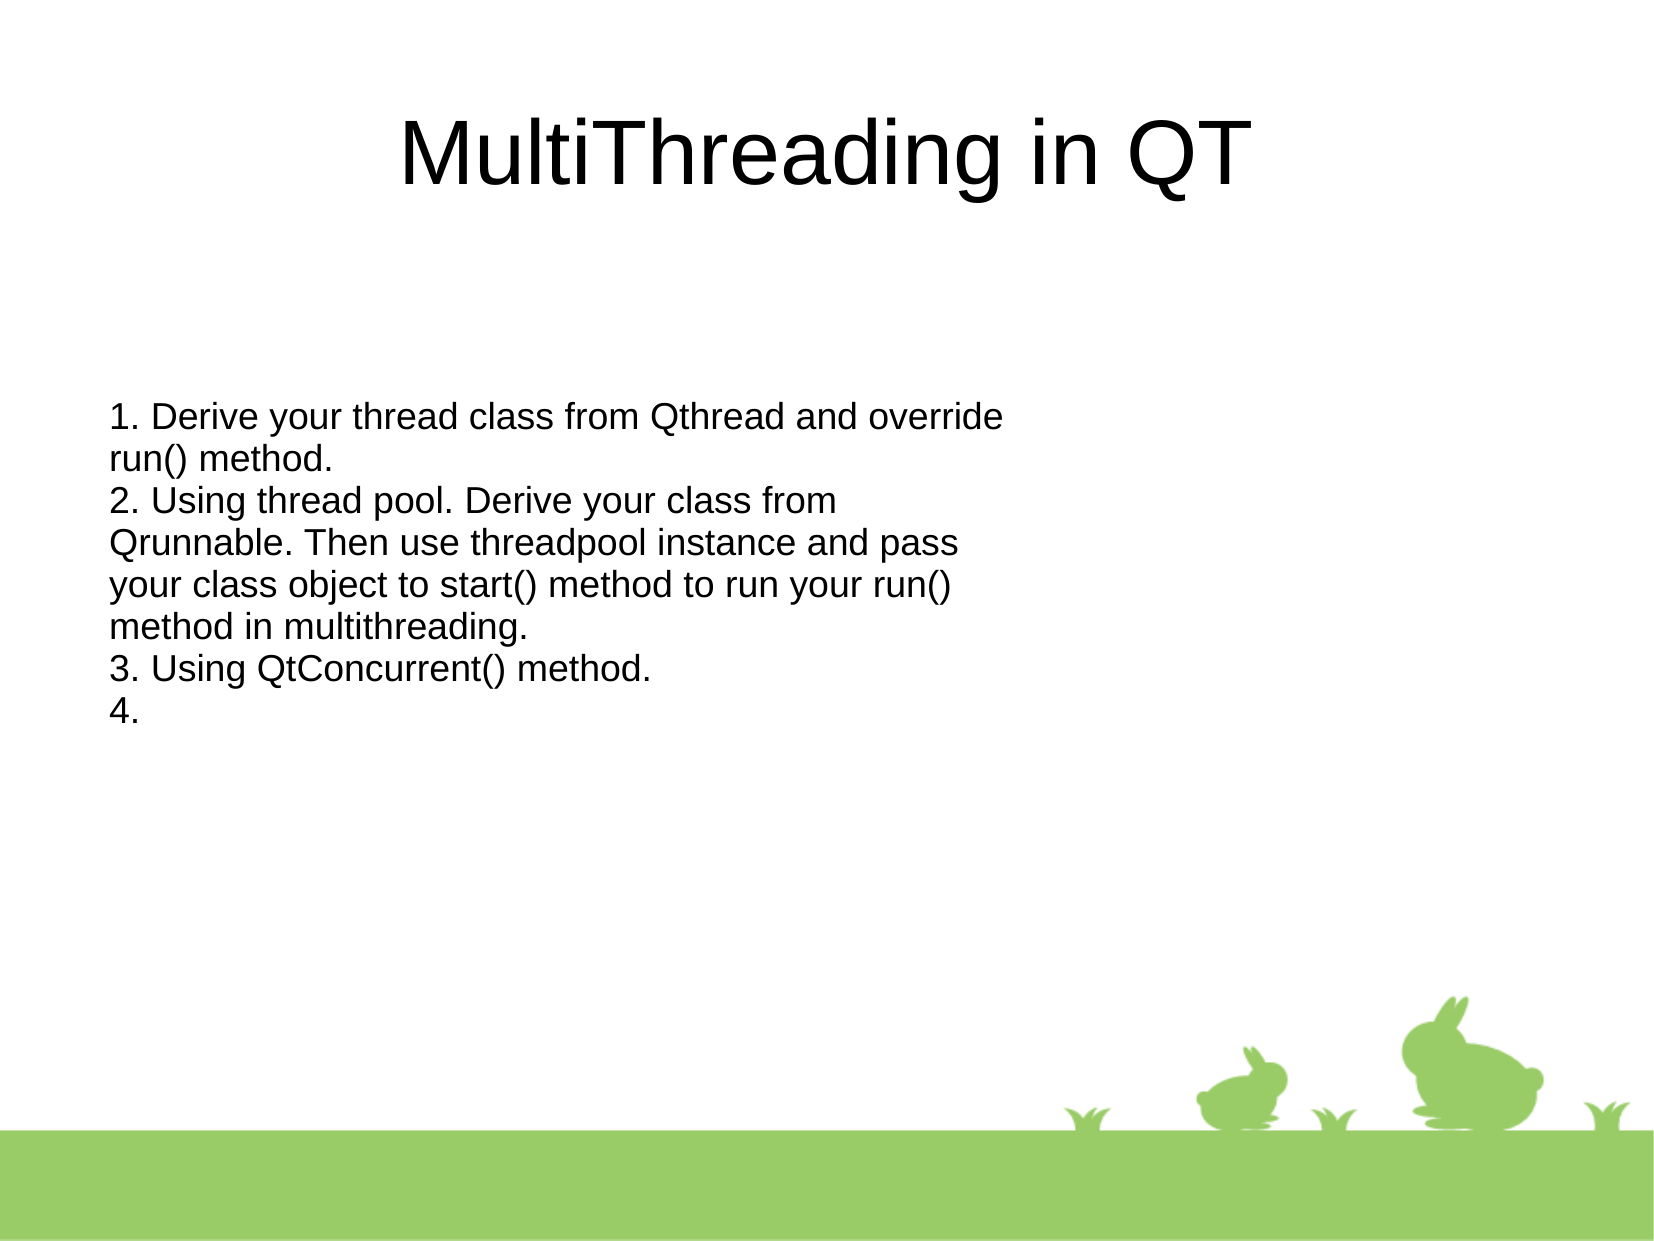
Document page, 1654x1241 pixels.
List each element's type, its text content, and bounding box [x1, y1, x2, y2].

picture [0, 0, 1654, 1241]
text_box 1. Derive your thread class from Qthread and override run() method. 2. Using thread pool. Derive your class from Qrunnable. Then use threadpool instance and pass your class object to start() method to run your run() method in multithreading. 3. Using QtConcurrent() method. 4. [94, 388, 1022, 739]
title MultiThreading in QT [82, 49, 1571, 257]
